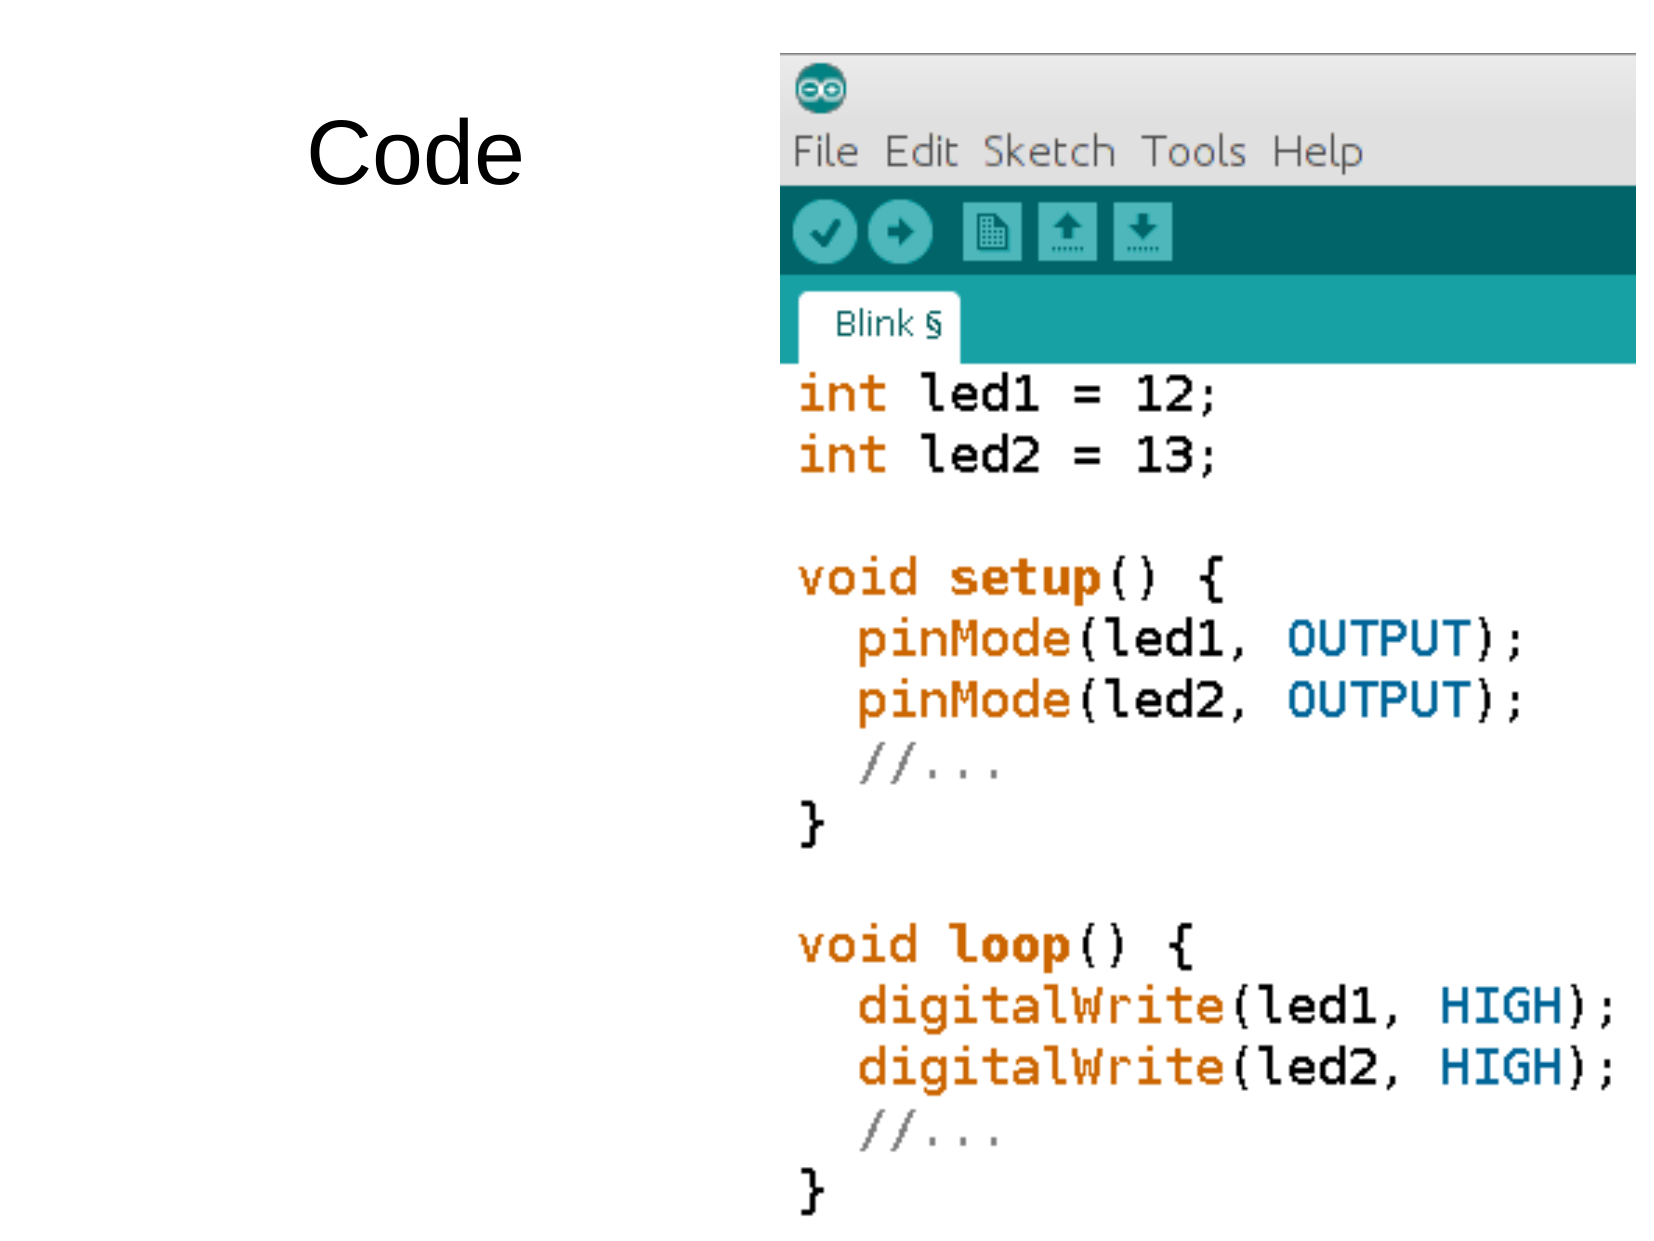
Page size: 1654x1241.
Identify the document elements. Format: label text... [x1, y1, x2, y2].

title Code [82, 49, 751, 257]
picture [780, 53, 1636, 1231]
